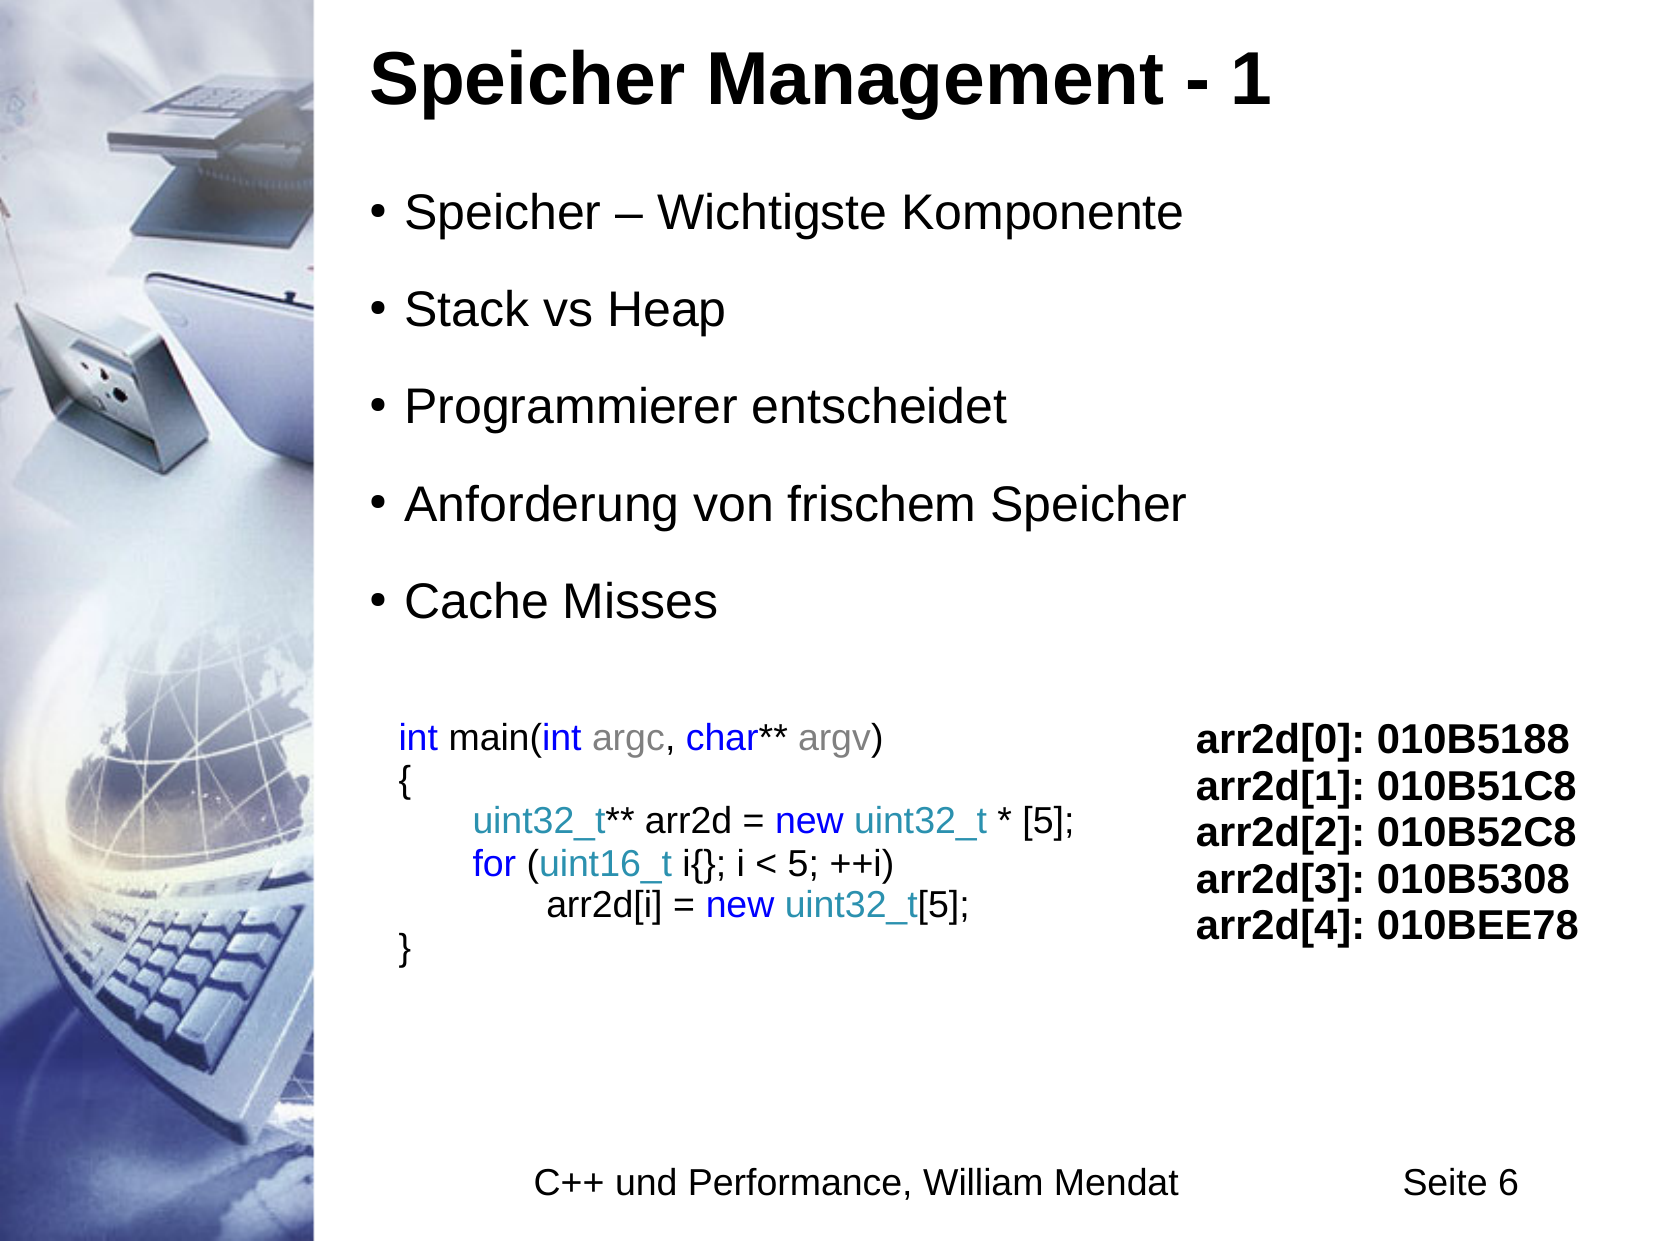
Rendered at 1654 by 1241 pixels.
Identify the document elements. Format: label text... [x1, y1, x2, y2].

text_box Seite 6 [1387, 1153, 1625, 1211]
text_box Speicher Management - 1 [354, 29, 1625, 129]
text_box int main(int argc, char** argv) { uint32_t** arr2d = new uint32_t * [5]; for (uint16_t i{}; i < 5; ++i) arr2d[i] = new uint32_t[5]; } [383, 708, 1152, 996]
text_box C++ und Performance, William Mendat [354, 1153, 1359, 1241]
text_box Speicher – Wichtigste Komponente Stack vs Heap Programmierer entscheidet Anforderung von frischem Speicher Cache Misses [354, 177, 1536, 827]
picture [0, 0, 1654, 1241]
text_box arr2d[0]: 010B5188 arr2d[1]: 010B51C8 arr2d[2]: 010B52C8 arr2d[3]: 010B5308 arr2d[4]: 010BEE78 [1181, 708, 1595, 956]
